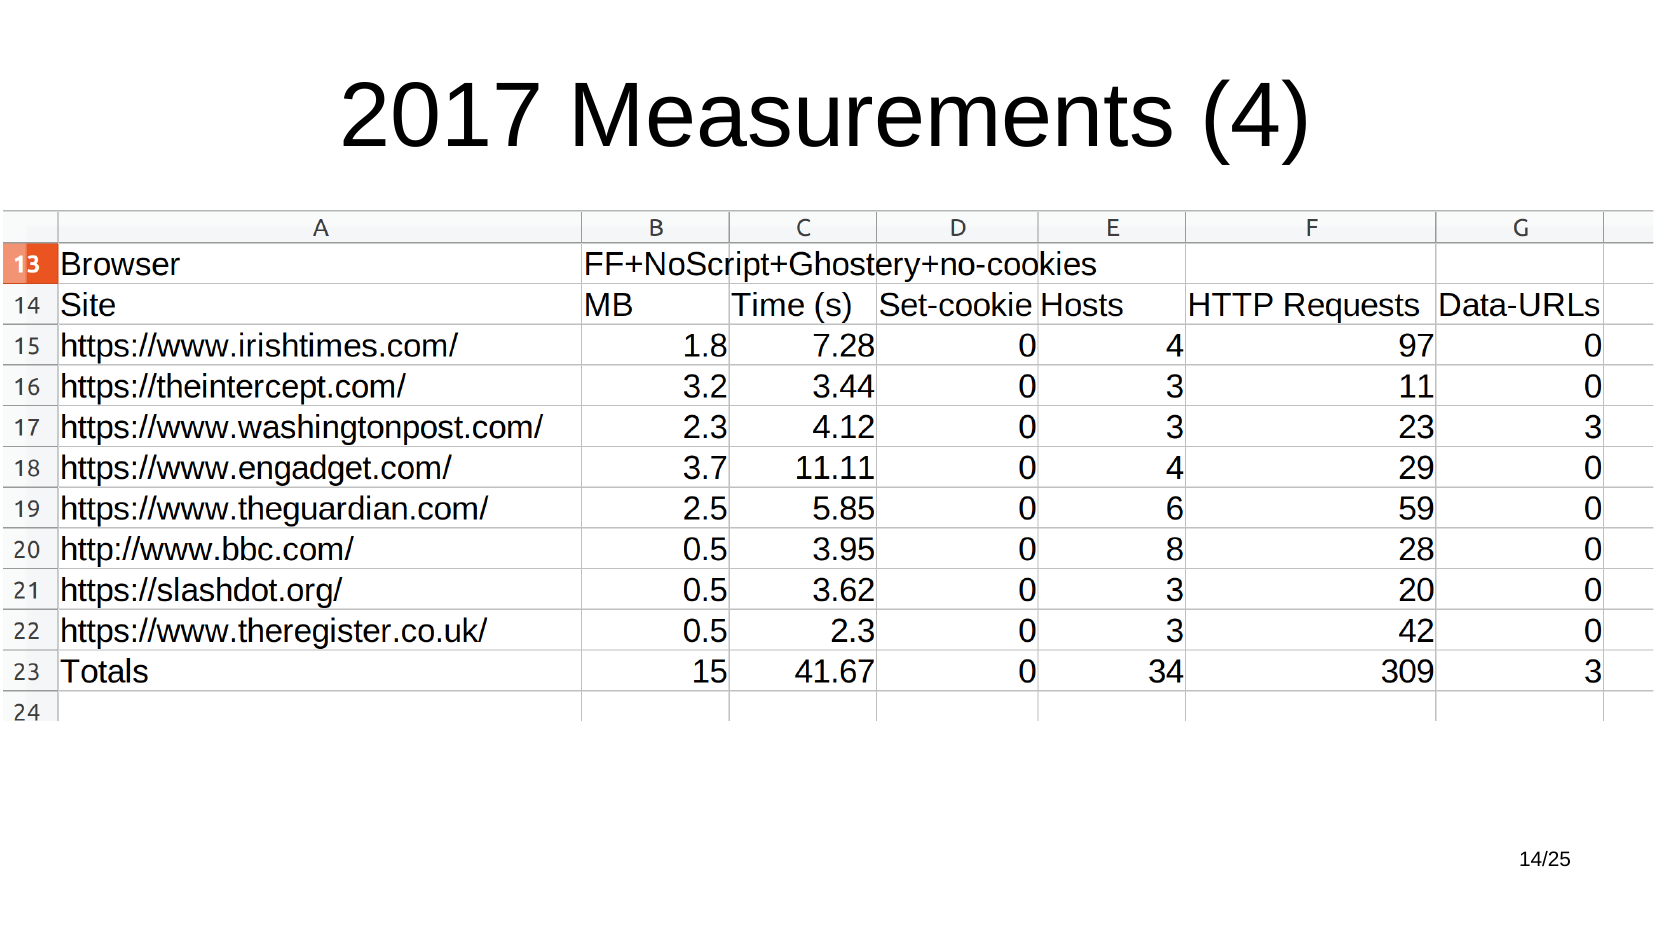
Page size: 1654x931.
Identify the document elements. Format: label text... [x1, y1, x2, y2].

picture [3, 210, 1654, 721]
title 2017 Measurements (4) [82, 37, 1571, 193]
